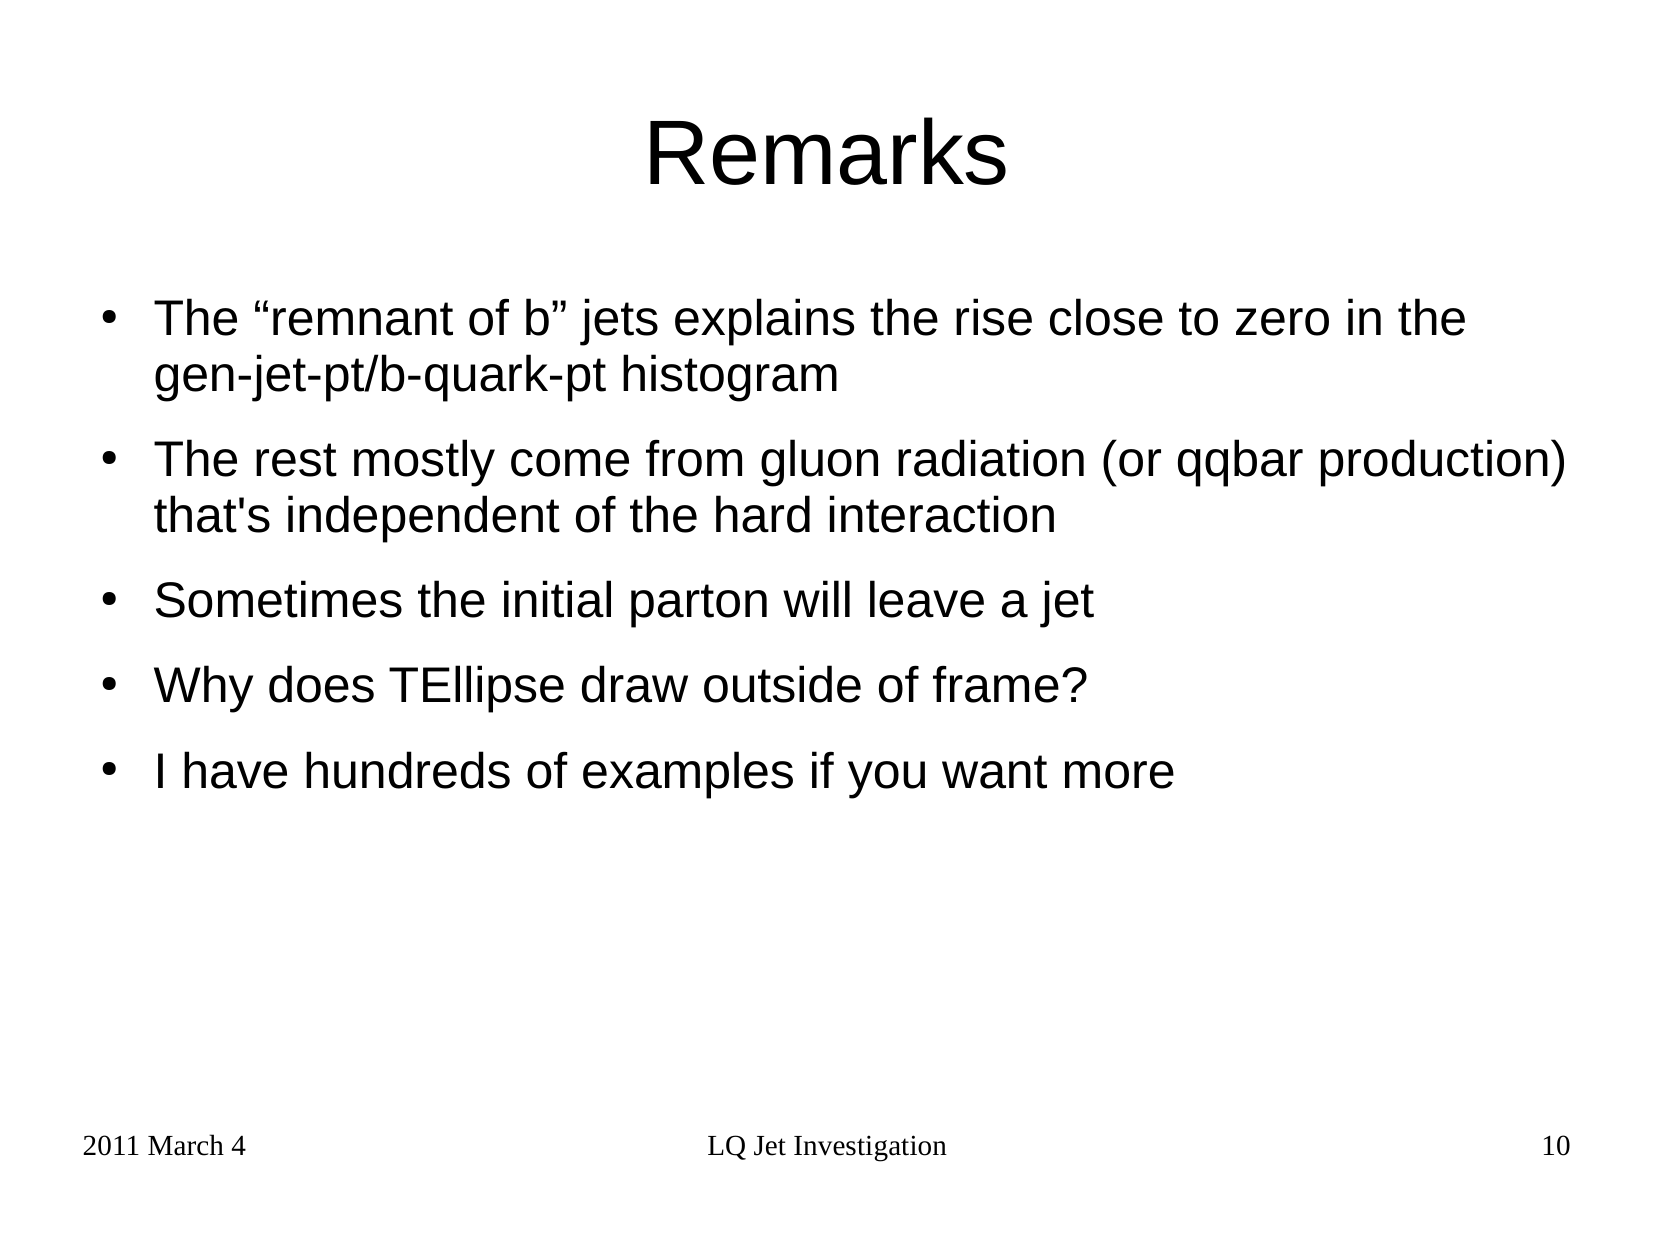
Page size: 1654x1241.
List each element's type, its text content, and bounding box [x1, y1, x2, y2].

list The “remnant of b” jets explains the rise close to zero in the gen-jet-pt/b-quark-pt histogram The rest mostly come from gluon radiation (or qqbar production) that's independent of the hard interaction Sometimes the initial parton will leave a jet Why does TEllipse draw outside of frame? I have hundreds of examples if you want more [82, 290, 1571, 1109]
title Remarks [82, 49, 1571, 257]
